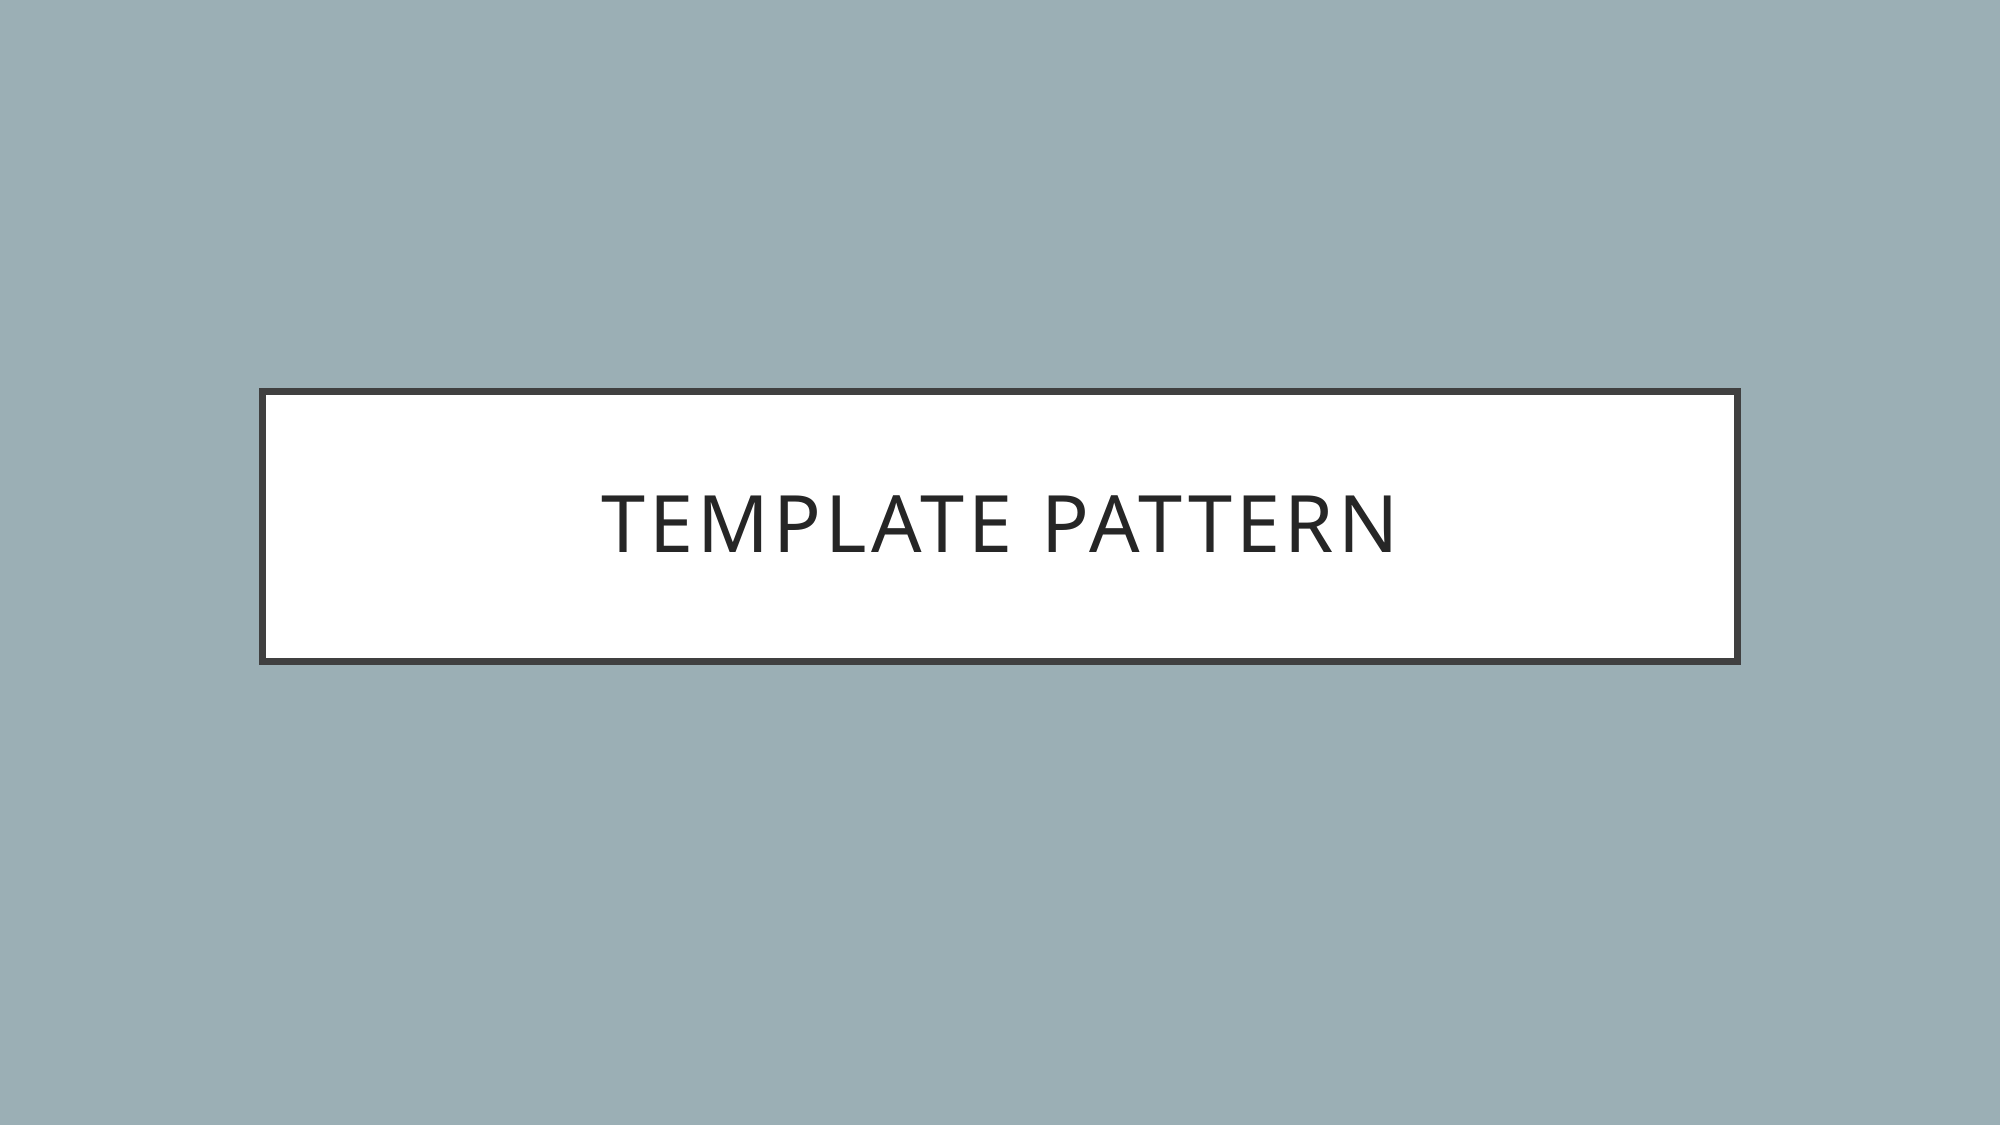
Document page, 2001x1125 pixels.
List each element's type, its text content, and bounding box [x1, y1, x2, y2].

title Template Pattern [262, 391, 1738, 662]
